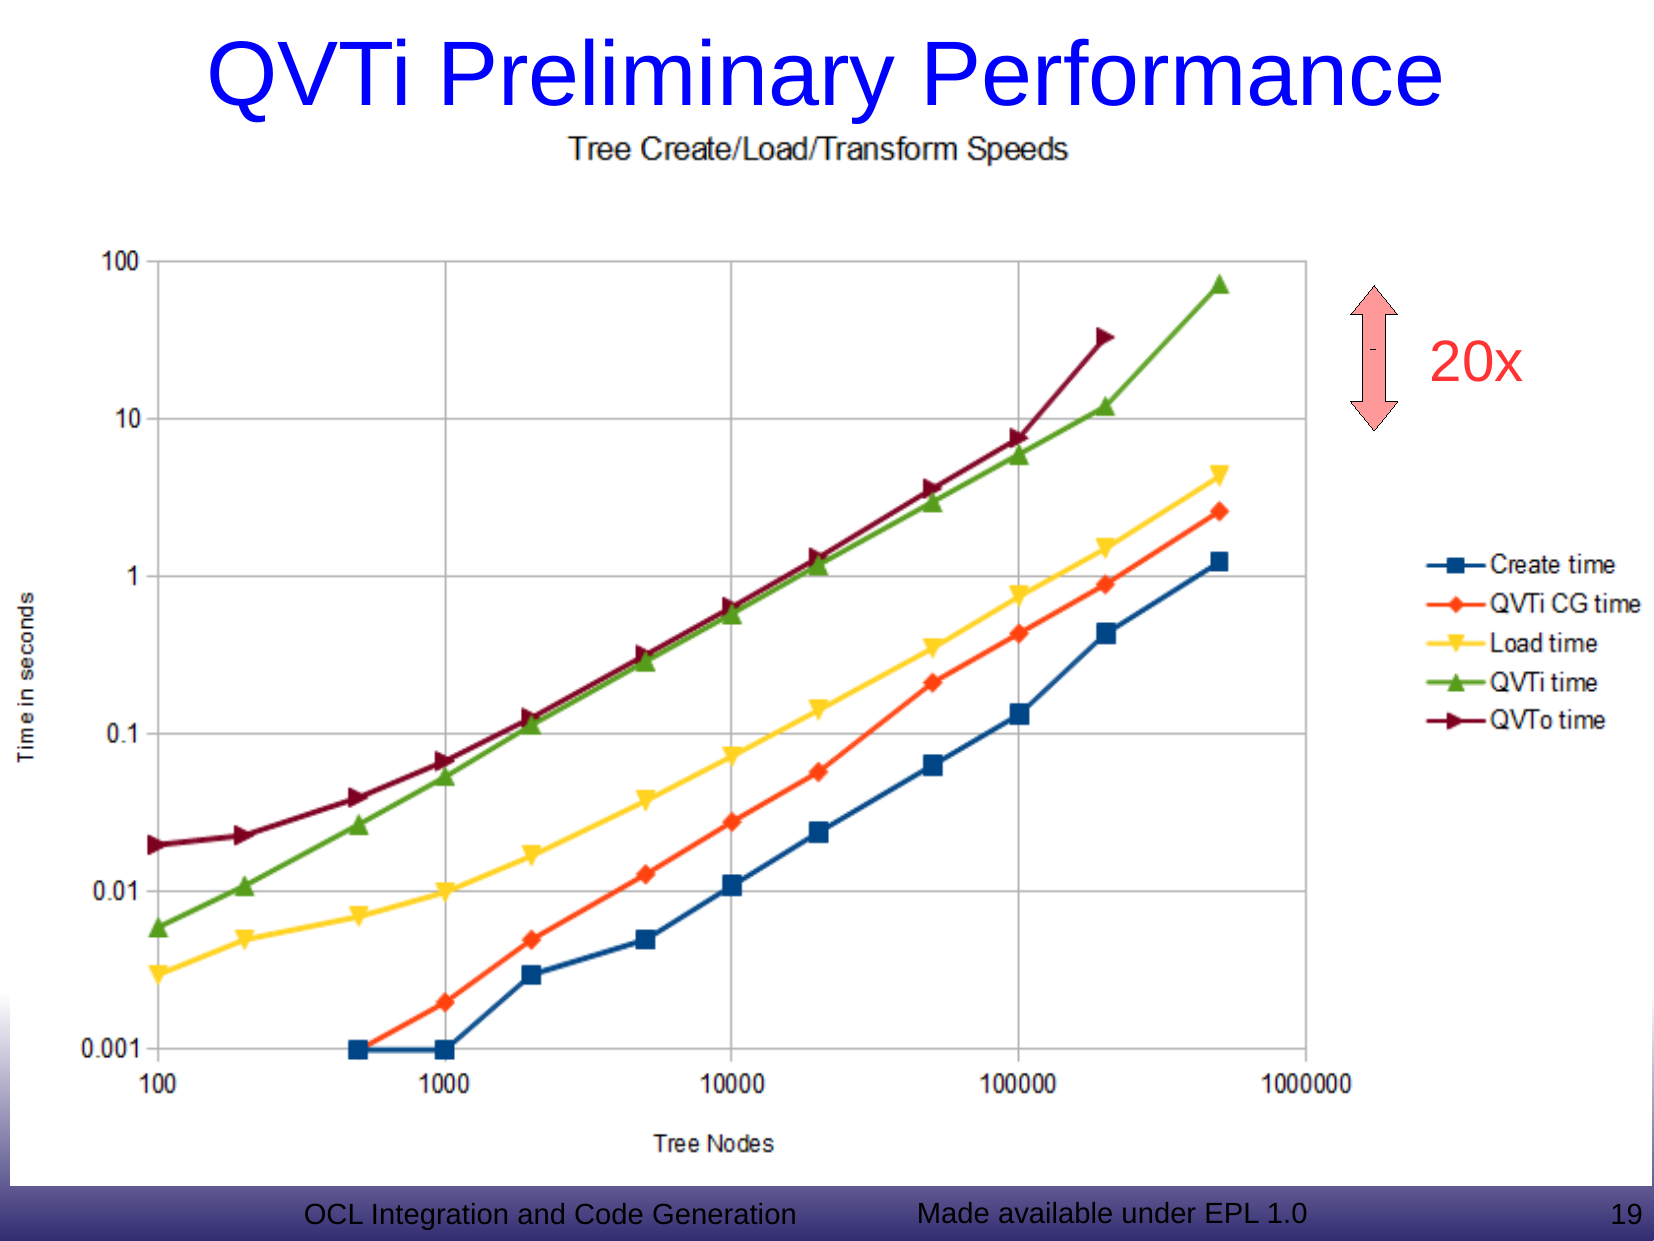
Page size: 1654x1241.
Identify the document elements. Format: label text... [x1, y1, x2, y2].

text_box [1350, 285, 1398, 431]
text_box 20x [1414, 321, 1573, 402]
picture [10, 127, 1652, 1187]
title QVTi Preliminary Performance [82, 22, 1571, 126]
